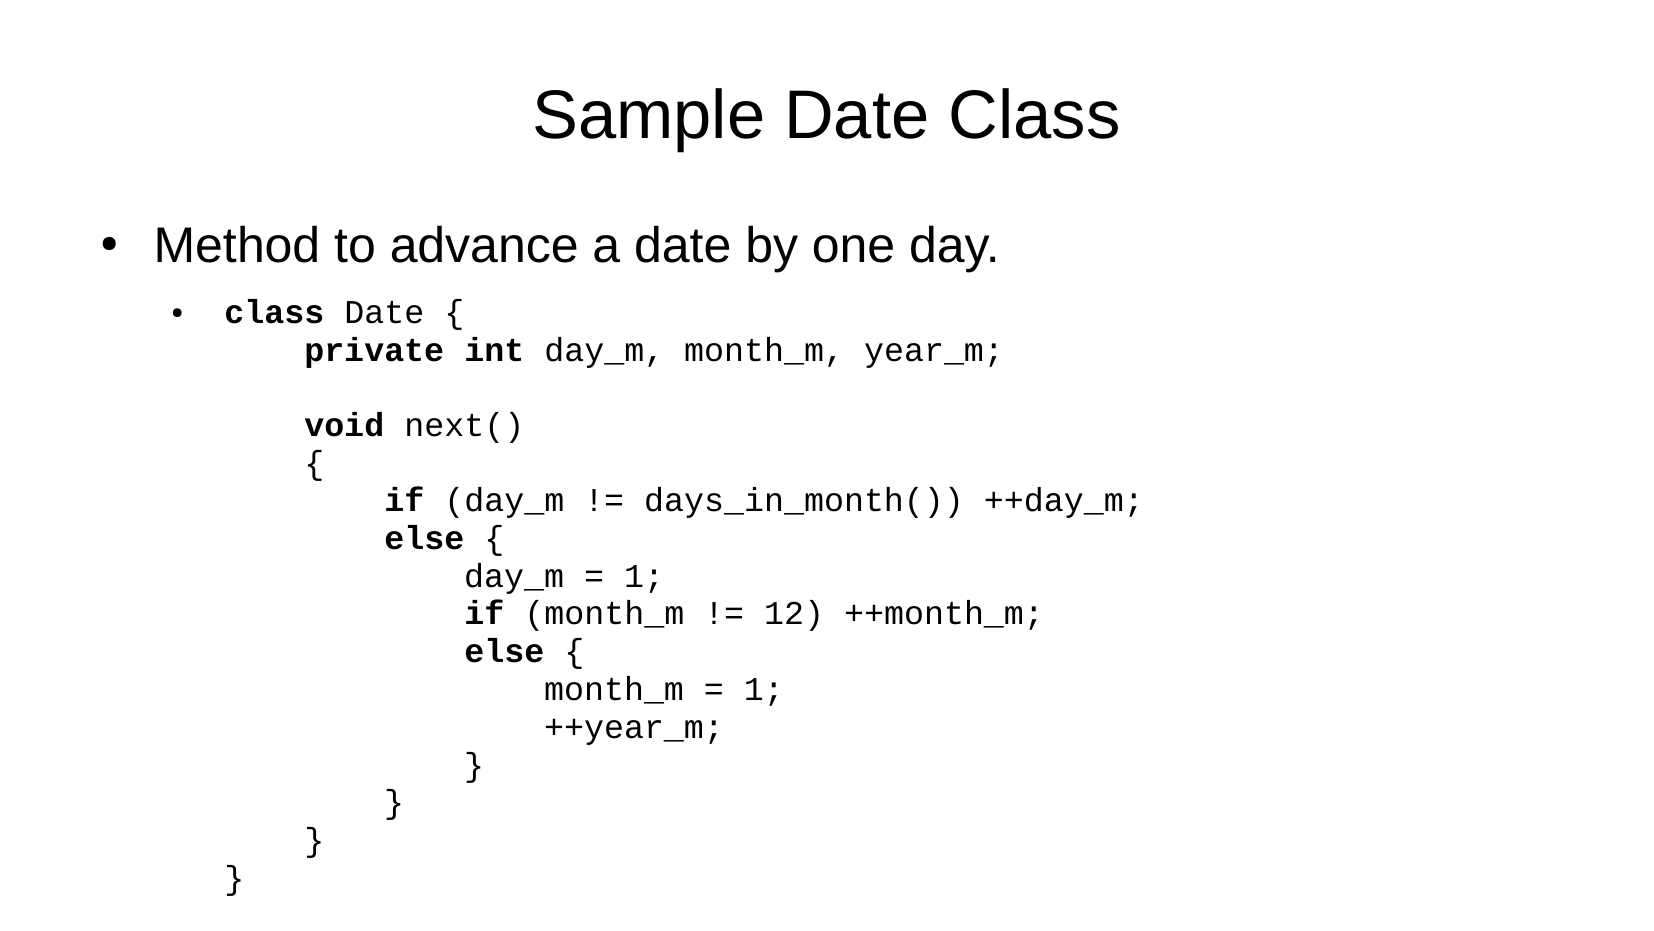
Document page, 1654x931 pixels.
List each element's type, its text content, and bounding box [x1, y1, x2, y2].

title Sample Date Class [82, 37, 1571, 193]
list Method to advance a date by one day. class Date { private int day_m, month_m, year_m; void next() { if (day_m != days_in_month()) ++day_m; else { day_m = 1; if (month_m != 12) ++month_m; else { month_m = 1; ++year_m; } } } } [82, 217, 1571, 900]
